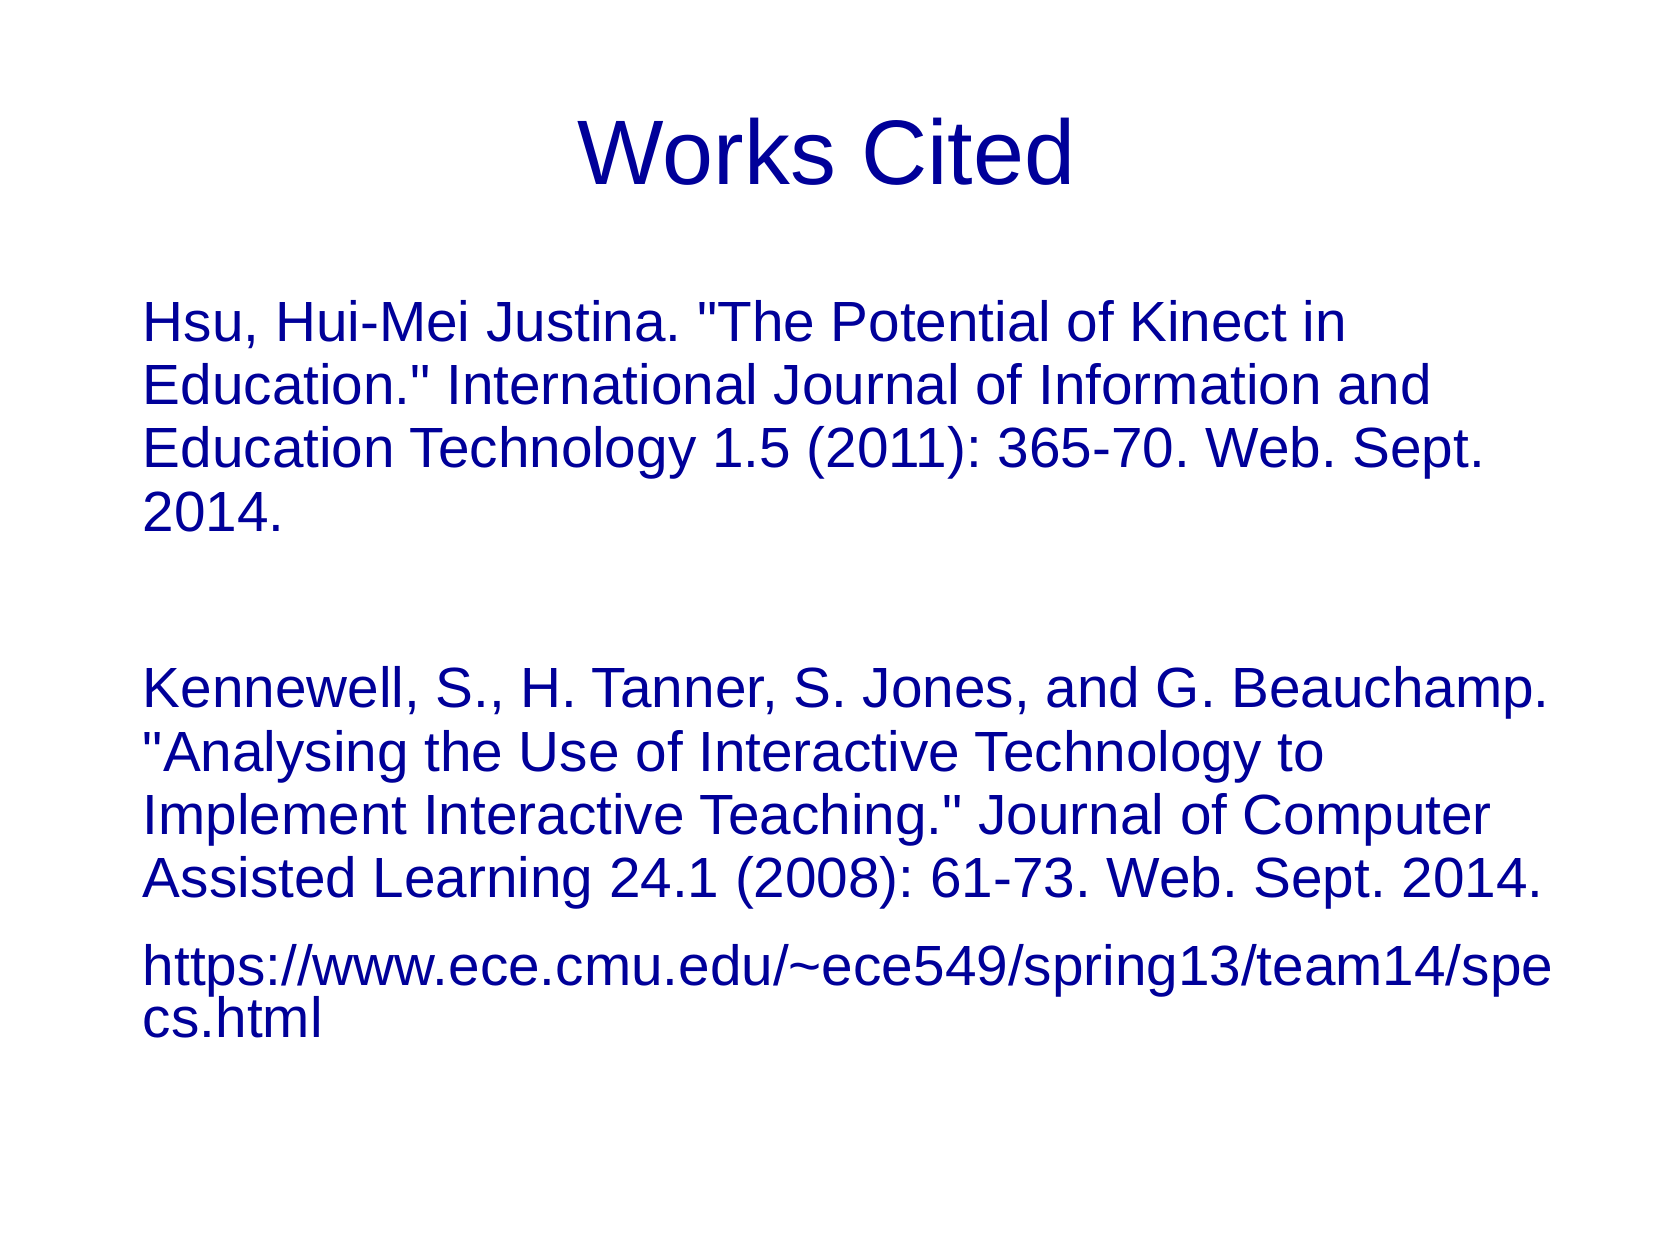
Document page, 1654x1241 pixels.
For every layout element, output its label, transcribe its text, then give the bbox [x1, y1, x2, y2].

list Hsu, Hui-Mei Justina. "The Potential of Kinect in Education." International Journal of Information and Education Technology 1.5 (2011): 365-70. Web. Sept. 2014. Kennewell, S., H. Tanner, S. Jones, and G. Beauchamp. "Analysing the Use of Interactive Technology to Implement Interactive Teaching." Journal of Computer Assisted Learning 24.1 (2008): 61-73. Web. Sept. 2014. https://www.ece.cmu.edu/~ece549/spring13/team14/specs.html [82, 290, 1571, 1010]
title Works Cited [82, 49, 1571, 257]
